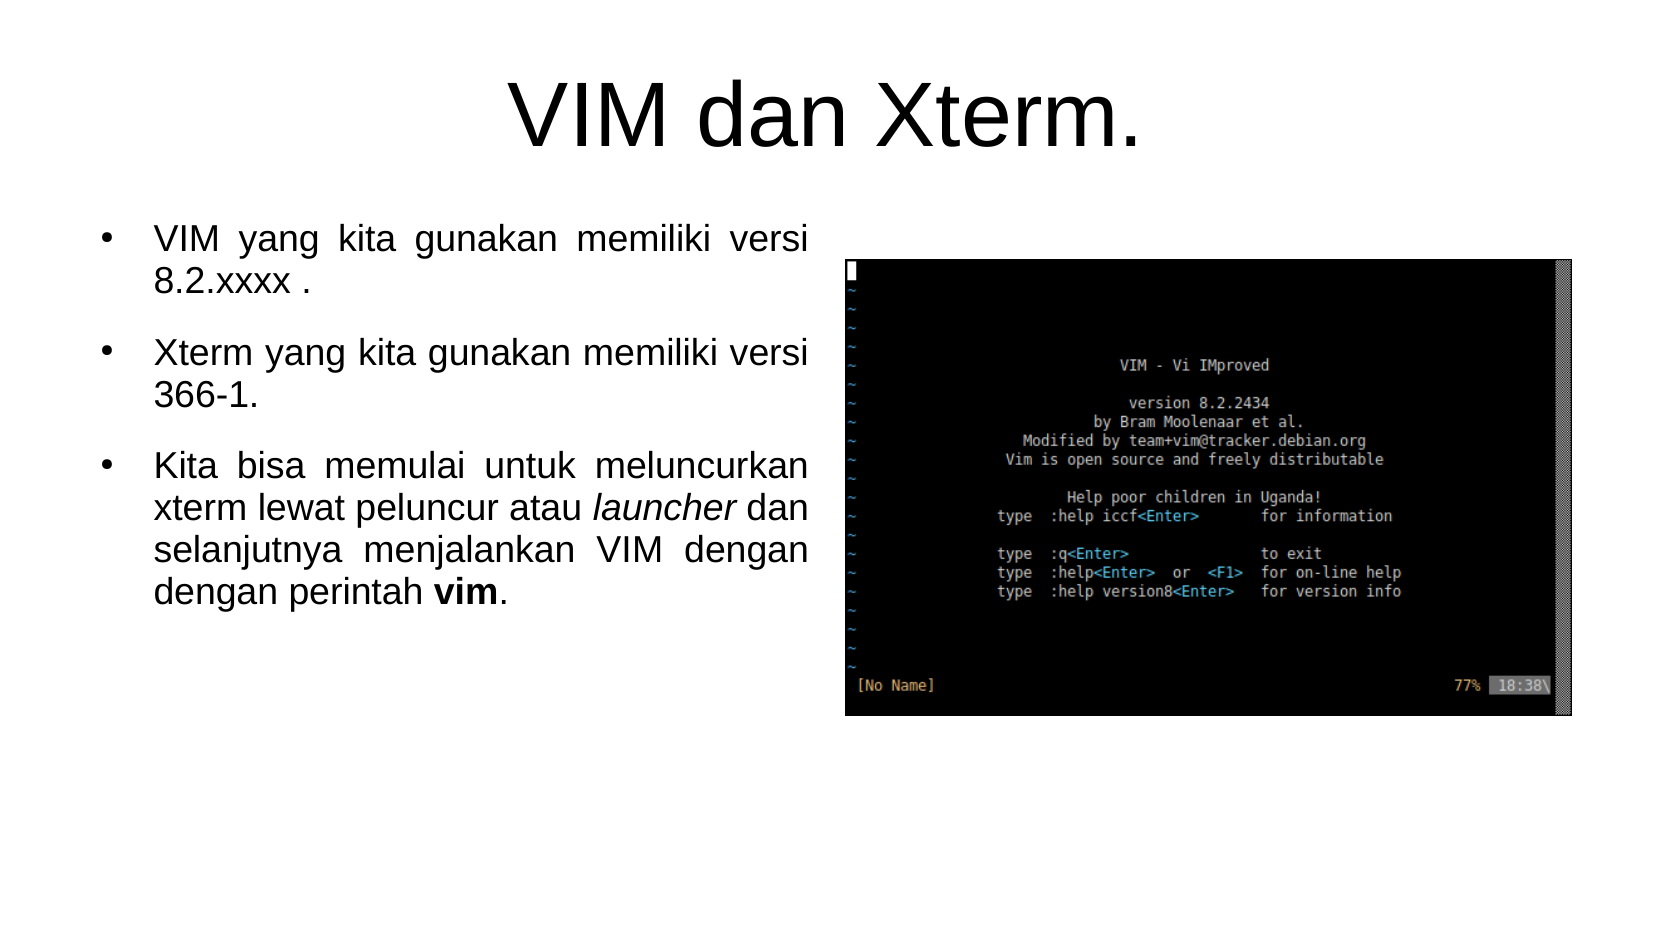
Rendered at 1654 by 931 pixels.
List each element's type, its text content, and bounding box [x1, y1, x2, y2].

title VIM dan Xterm. [82, 37, 1571, 193]
list VIM yang kita gunakan memiliki versi 8.2.xxxx . Xterm yang kita gunakan memiliki versi 366-1. Kita bisa memulai untuk meluncurkan xterm lewat peluncur atau launcher dan selanjutnya menjalankan VIM dengan dengan perintah vim. [82, 217, 809, 788]
picture [845, 259, 1572, 716]
